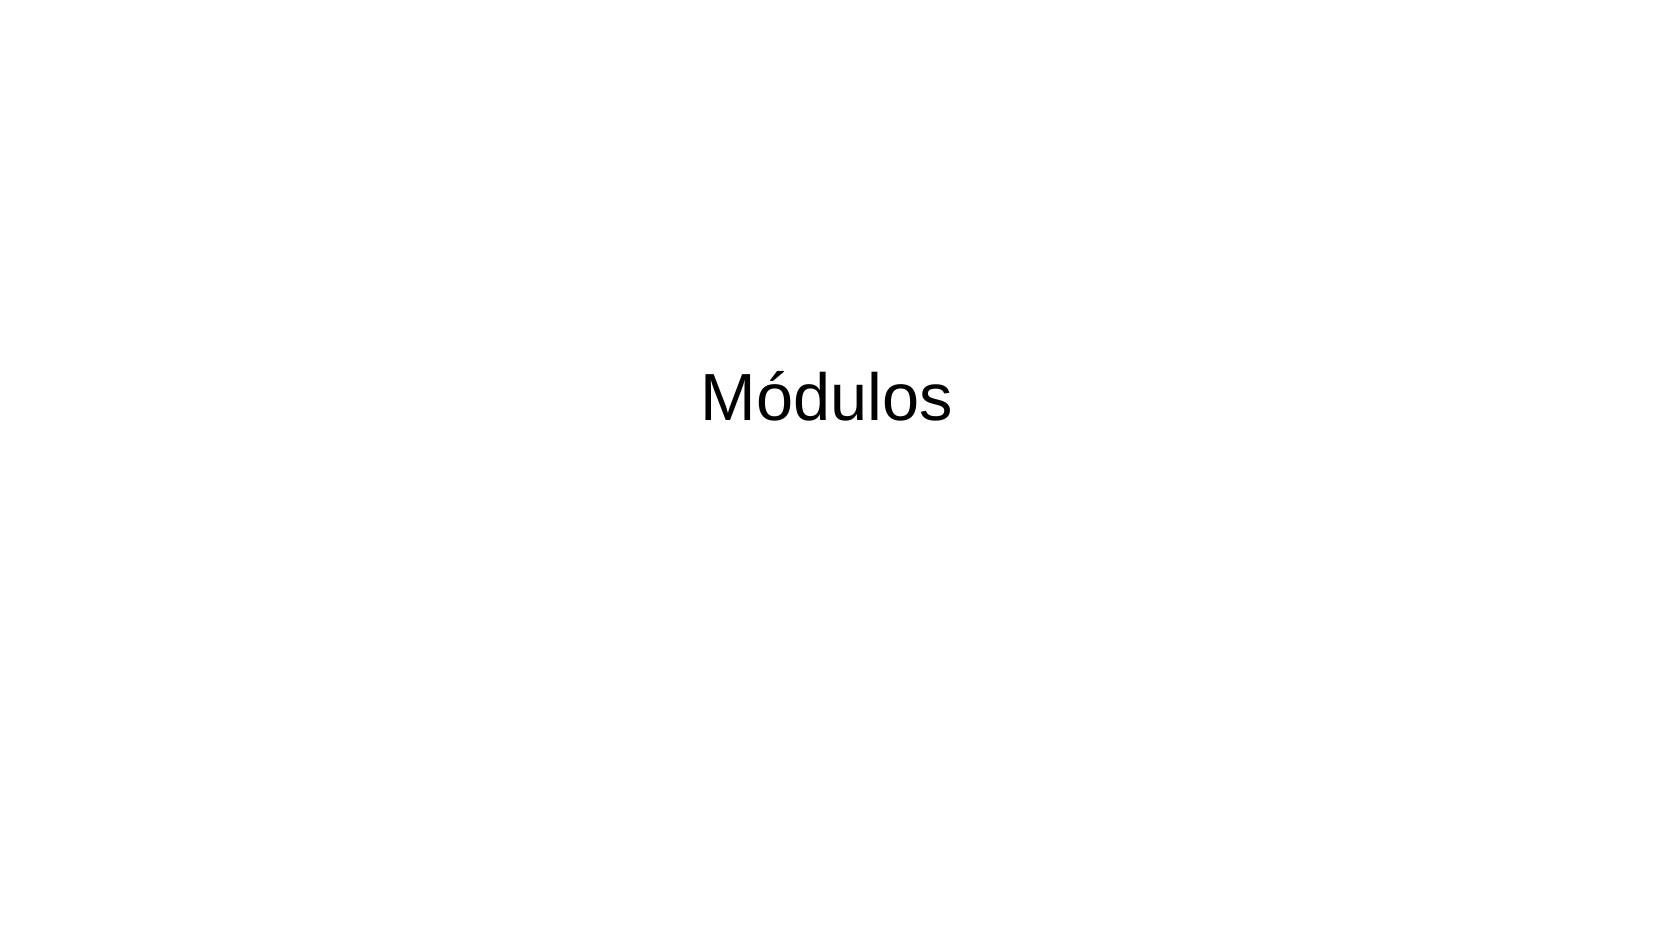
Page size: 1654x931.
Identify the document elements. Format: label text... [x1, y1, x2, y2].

subtitle Módulos [82, 37, 1571, 757]
